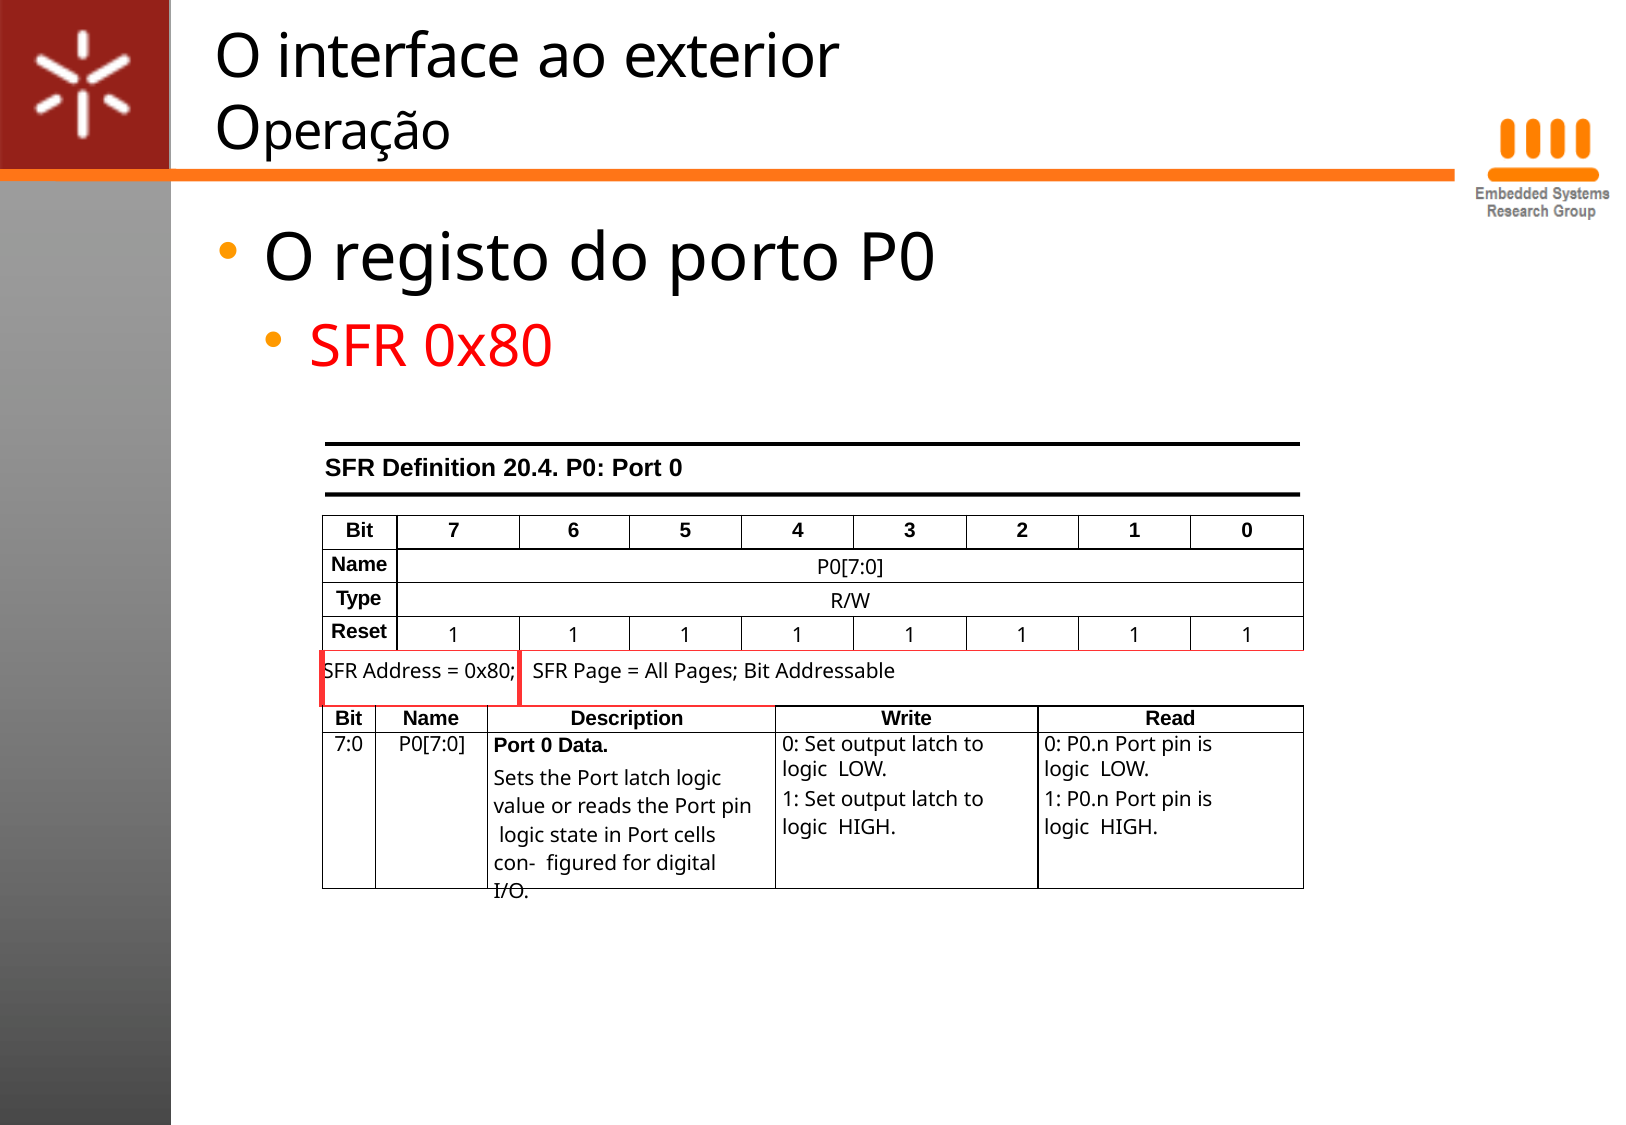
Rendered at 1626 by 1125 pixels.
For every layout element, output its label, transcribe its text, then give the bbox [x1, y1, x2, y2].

table_cell 1 [1191, 617, 1303, 650]
table_header 7 [398, 516, 519, 548]
picture [0, 0, 171, 169]
table_cell Port 0 Data. Sets the Port latch logic value or reads the Port pin logic state in Port cells con- figured for digital I/O. [488, 733, 775, 888]
table_header 4 [742, 516, 853, 548]
table_cell 1 [1079, 617, 1190, 650]
table_cell SFR Page = All Pages; Bit Addressable [522, 651, 1304, 705]
title O interface ao exterior Operação [212, 16, 1099, 234]
table_cell 1 [630, 617, 741, 650]
table_cell 0: Set output latch to logic LOW. 1: Set output latch to logic HIGH. [776, 733, 1037, 888]
table_header Bit [323, 516, 396, 549]
text_box SFR Definition 20.4. P0: Port 0 [322, 449, 686, 482]
text_box [325, 492, 1301, 497]
table_cell P0[7:0] [398, 550, 1303, 582]
table_cell Name [323, 550, 396, 582]
table_cell 1 [854, 617, 966, 650]
table_cell 1 [742, 617, 853, 650]
table_header 3 [854, 516, 966, 548]
table_cell 1 [398, 617, 519, 650]
table_cell Write [776, 707, 1037, 732]
table_cell 1 [967, 617, 1078, 650]
text_box O registo do porto P0 SFR 0x80 [214, 196, 1205, 379]
table_header 1 [1079, 516, 1190, 548]
table_cell R/W [398, 583, 1303, 616]
table_header 5 [630, 516, 741, 548]
table_cell Type [323, 583, 396, 616]
table_header 0 [1191, 516, 1303, 548]
picture [0, 182, 171, 1125]
table_cell Read [1039, 707, 1303, 732]
table_cell 1 [520, 617, 629, 650]
picture [1475, 118, 1610, 220]
table_cell Name [376, 707, 487, 732]
table_cell Bit [323, 707, 375, 732]
table_cell Reset [323, 617, 396, 650]
table_cell SFR Address = 0x80; [325, 651, 517, 705]
table_header 6 [520, 516, 629, 548]
table_cell 7:0 [323, 733, 375, 888]
table_cell Description [488, 707, 775, 732]
table_cell 0: P0.n Port pin is logic LOW. 1: P0.n Port pin is logic HIGH. [1039, 733, 1303, 888]
table_cell P0[7:0] [376, 733, 487, 888]
table_header 2 [967, 516, 1078, 548]
